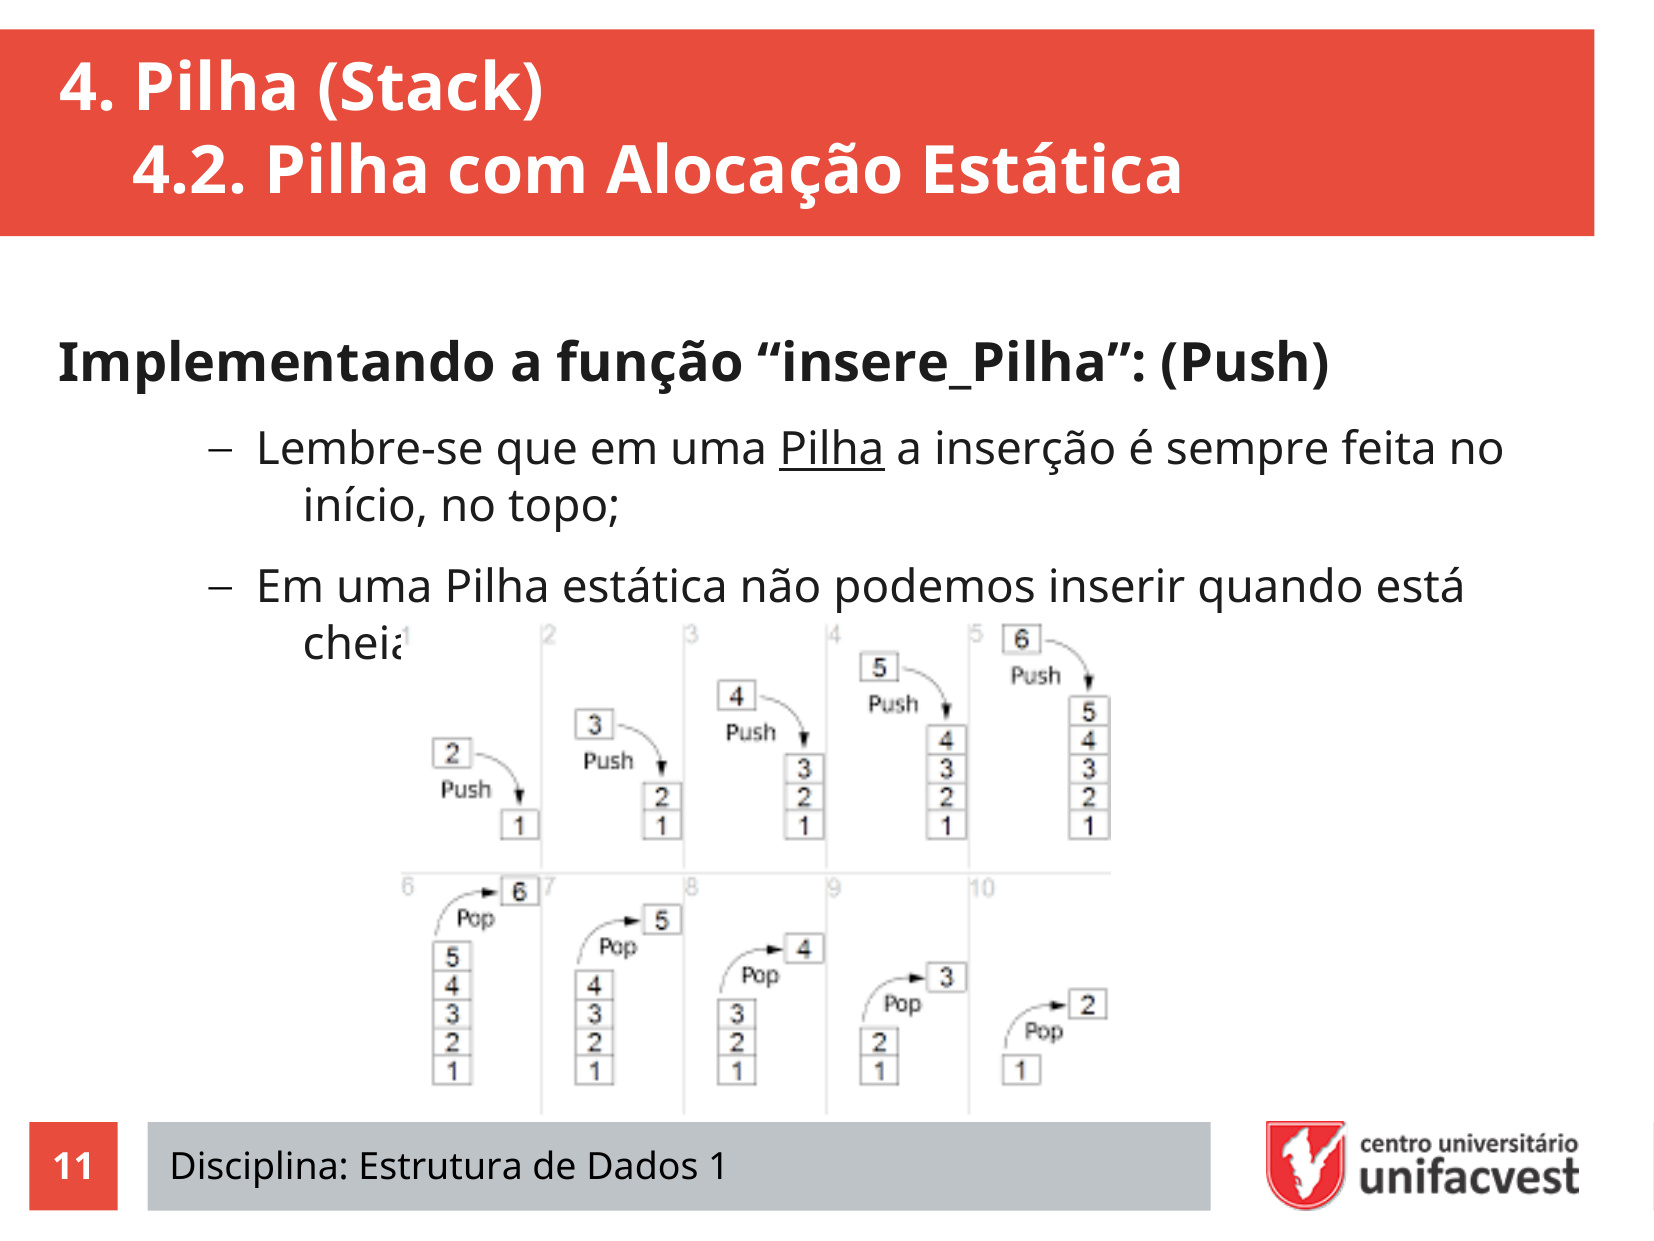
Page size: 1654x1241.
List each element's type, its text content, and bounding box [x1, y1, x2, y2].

list Implementando a função “insere_Pilha”: (Push) Lembre-se que em uma Pilha a inserção é sempre feita no início, no topo; Em uma Pilha estática não podemos inserir quando está cheia; [59, 324, 1566, 1093]
title 4. Pilha (Stack) 4.2. Pilha com Alocação Estática [59, 59, 1595, 207]
text_box Disciplina: Estrutura de Dados 1 [154, 1132, 1205, 1196]
picture [401, 622, 1111, 1118]
picture [1266, 1121, 1579, 1211]
text_box [1238, 1120, 1654, 1212]
